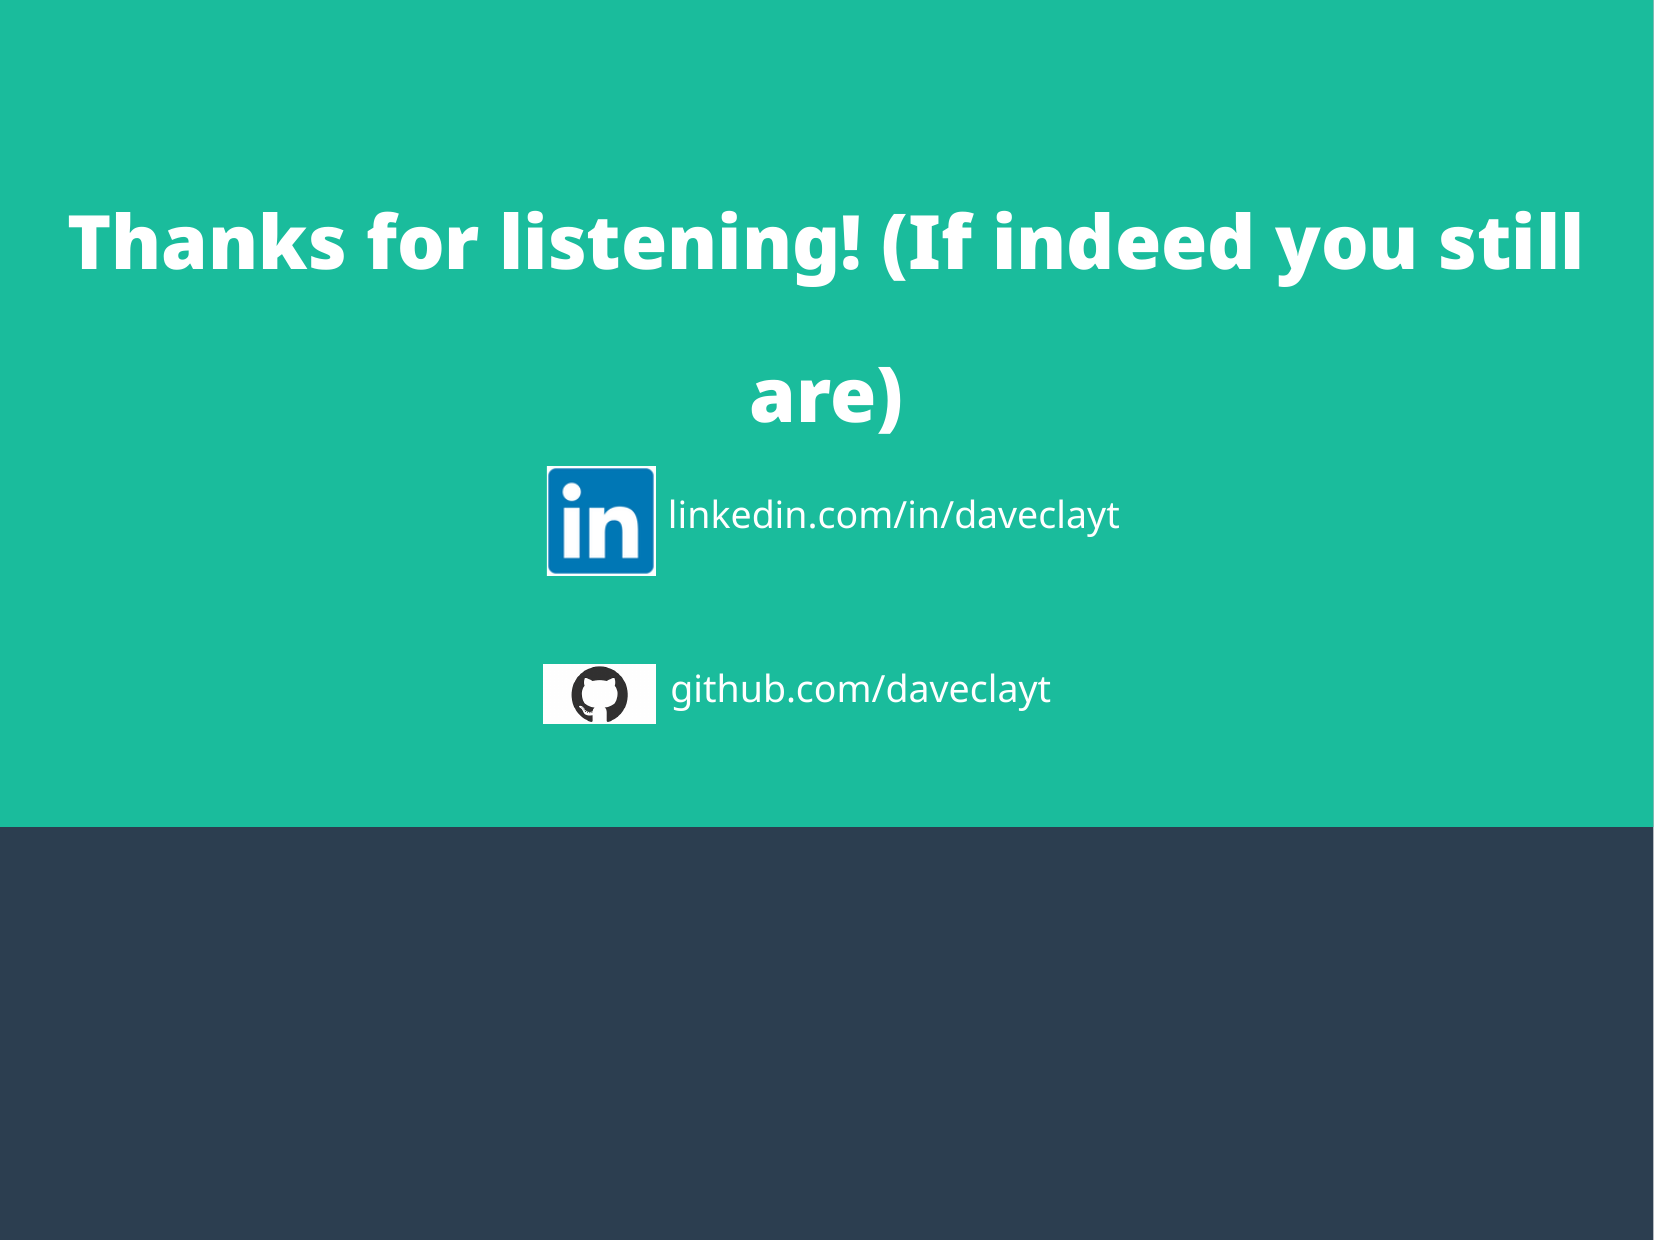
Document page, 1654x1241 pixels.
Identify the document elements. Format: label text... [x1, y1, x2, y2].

text_box github.com/daveclayt [655, 655, 1223, 765]
picture [563, 508, 580, 559]
picture [546, 466, 656, 576]
title Thanks for listening! (If indeed you still are) [59, 212, 1595, 370]
text_box linkedin.com/in/daveclayt [653, 481, 1221, 591]
picture [562, 482, 582, 501]
picture [543, 664, 655, 724]
picture [588, 506, 639, 559]
